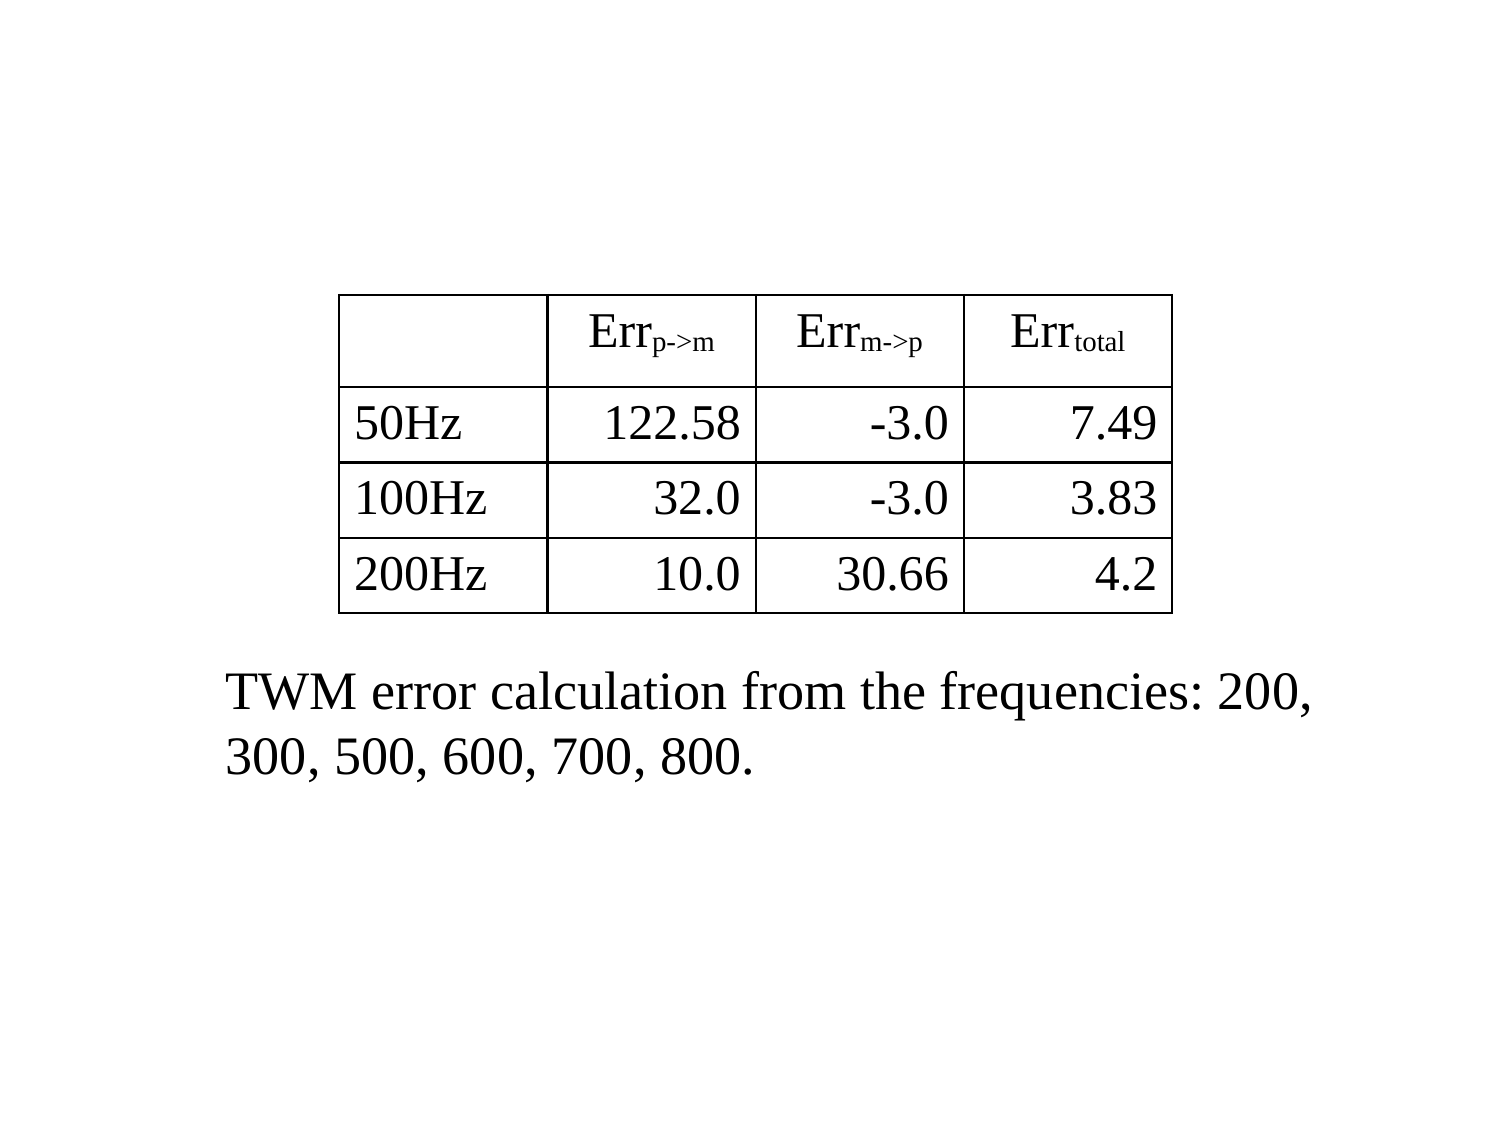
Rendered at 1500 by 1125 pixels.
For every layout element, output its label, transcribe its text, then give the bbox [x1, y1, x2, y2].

table_cell 7.49 [965, 388, 1171, 461]
table_cell 122.58 [549, 388, 755, 461]
table_cell -3.0 [757, 388, 963, 461]
table_header Errp->m [549, 296, 755, 386]
table_header Errtotal [965, 296, 1171, 386]
table_cell 30.66 [757, 539, 963, 612]
text_box TWM error calculation from the frequencies: 200, 300, 500, 600, 700, 800. [210, 645, 1338, 794]
table_cell 10.0 [549, 539, 755, 612]
table_cell 100Hz [340, 464, 546, 537]
table_cell 4.2 [965, 539, 1171, 612]
table_cell 200Hz [340, 539, 546, 612]
table_cell -3.0 [757, 464, 963, 537]
table_header Errm->p [757, 296, 963, 386]
table_cell 50Hz [340, 388, 546, 461]
table_header [340, 296, 546, 386]
table_cell 32.0 [549, 464, 755, 537]
table_cell 3.83 [965, 464, 1171, 537]
